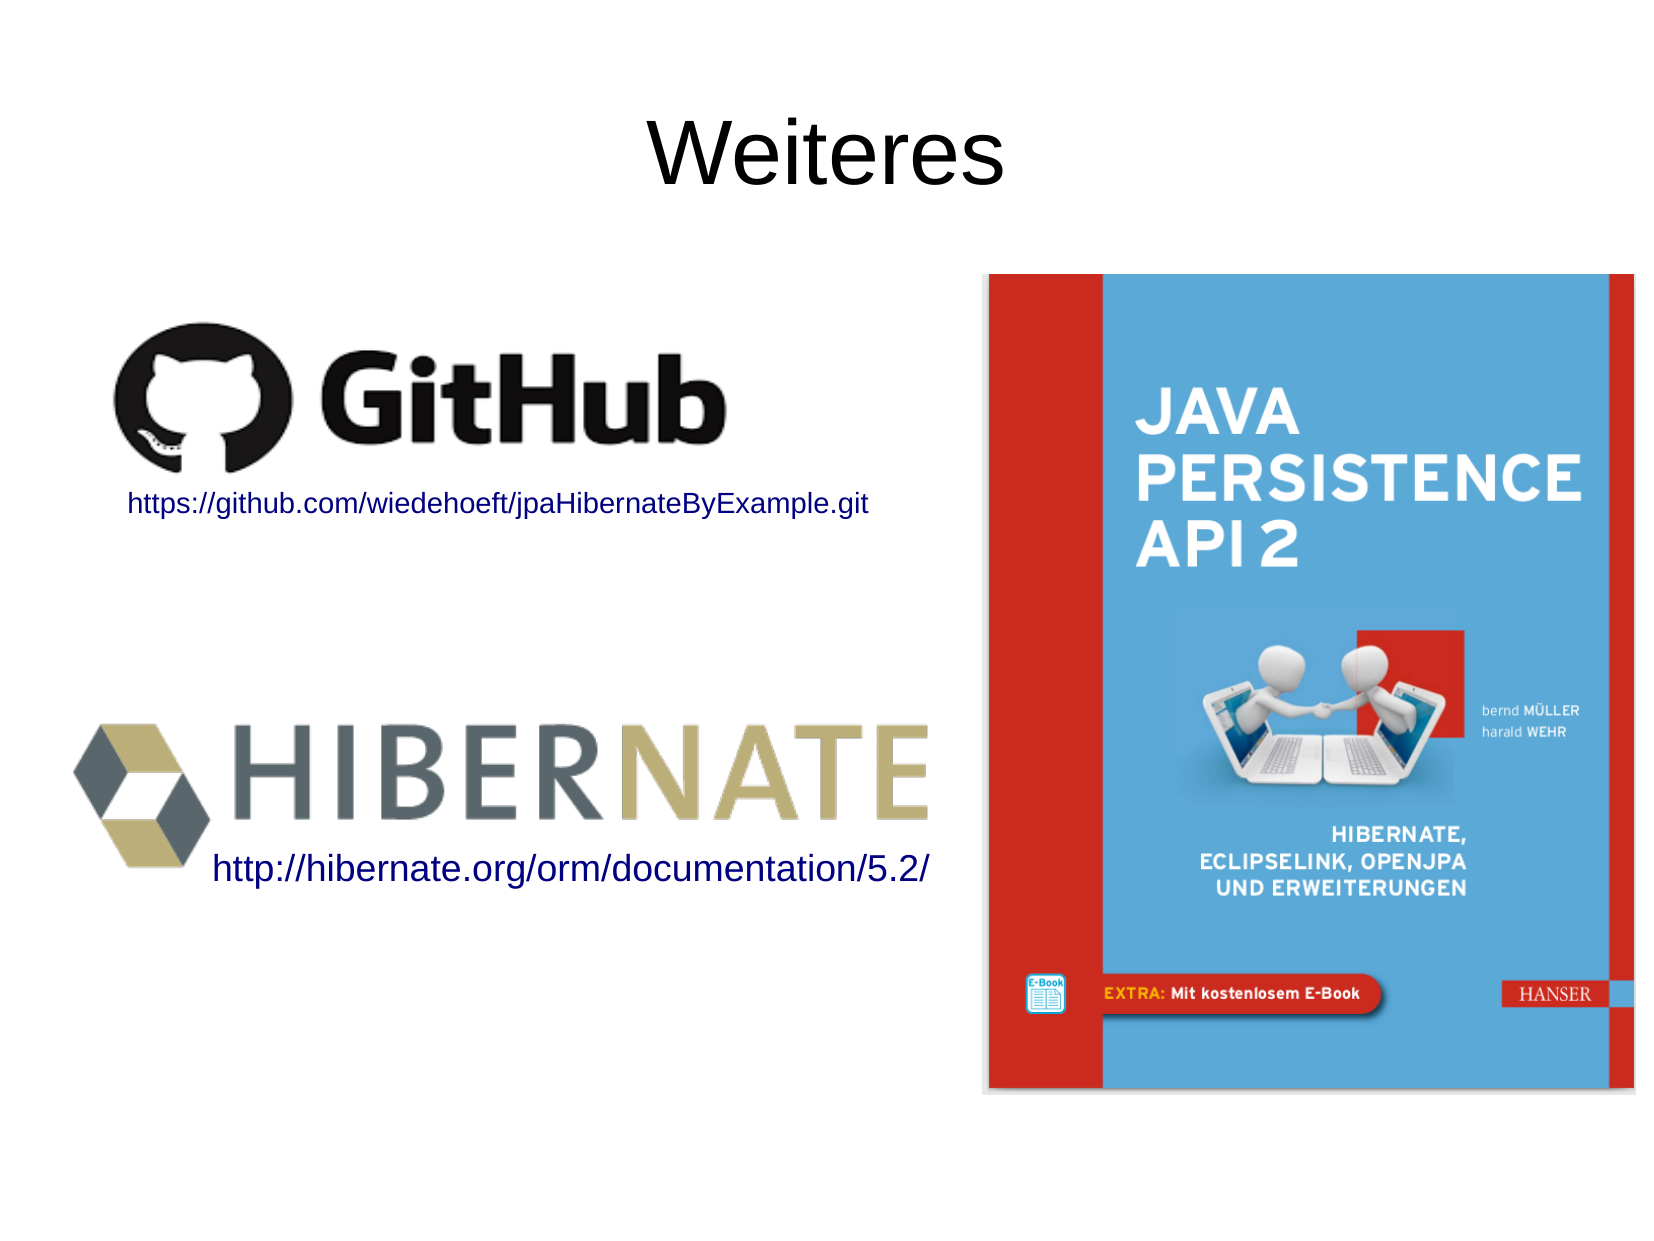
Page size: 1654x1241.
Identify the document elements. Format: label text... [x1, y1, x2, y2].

picture [15, 269, 826, 528]
picture [30, 665, 968, 916]
title Weiteres [82, 49, 1571, 257]
picture [982, 274, 1636, 1096]
text_box http://hibernate.org/orm/documentation/5.2/ [197, 840, 946, 939]
text_box https://github.com/wiedehoeft/jpaHibernateByExample.git [112, 480, 886, 561]
